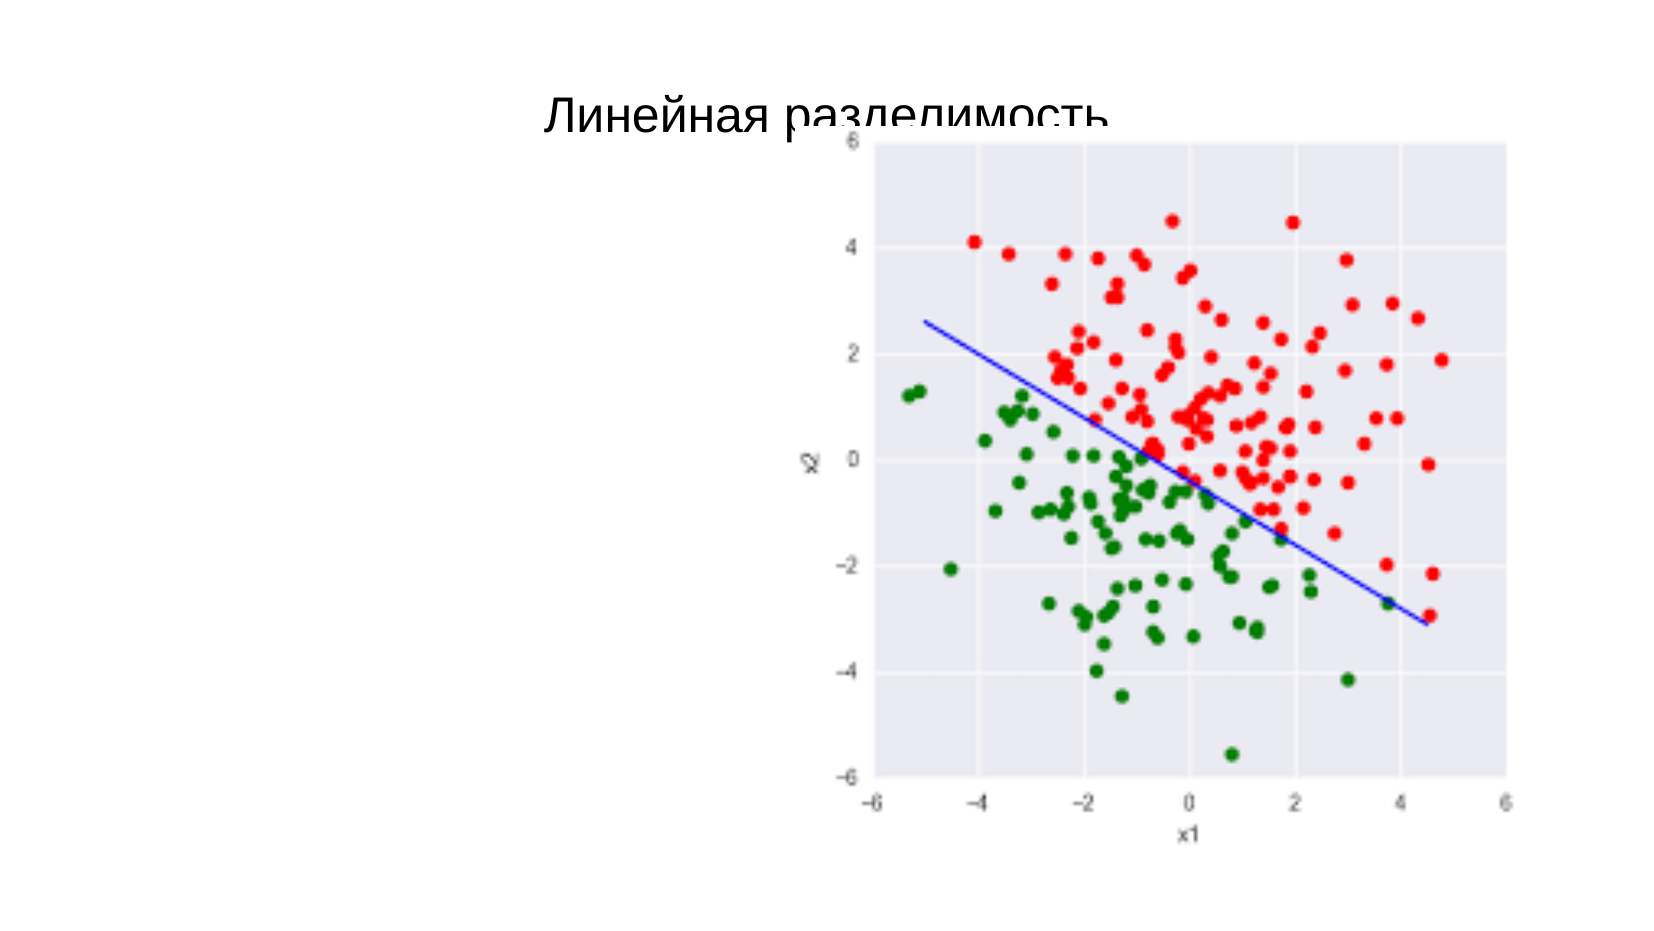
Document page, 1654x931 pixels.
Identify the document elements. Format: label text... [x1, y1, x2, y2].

picture [795, 126, 1527, 856]
title Линейная разделимость [82, 37, 1571, 193]
